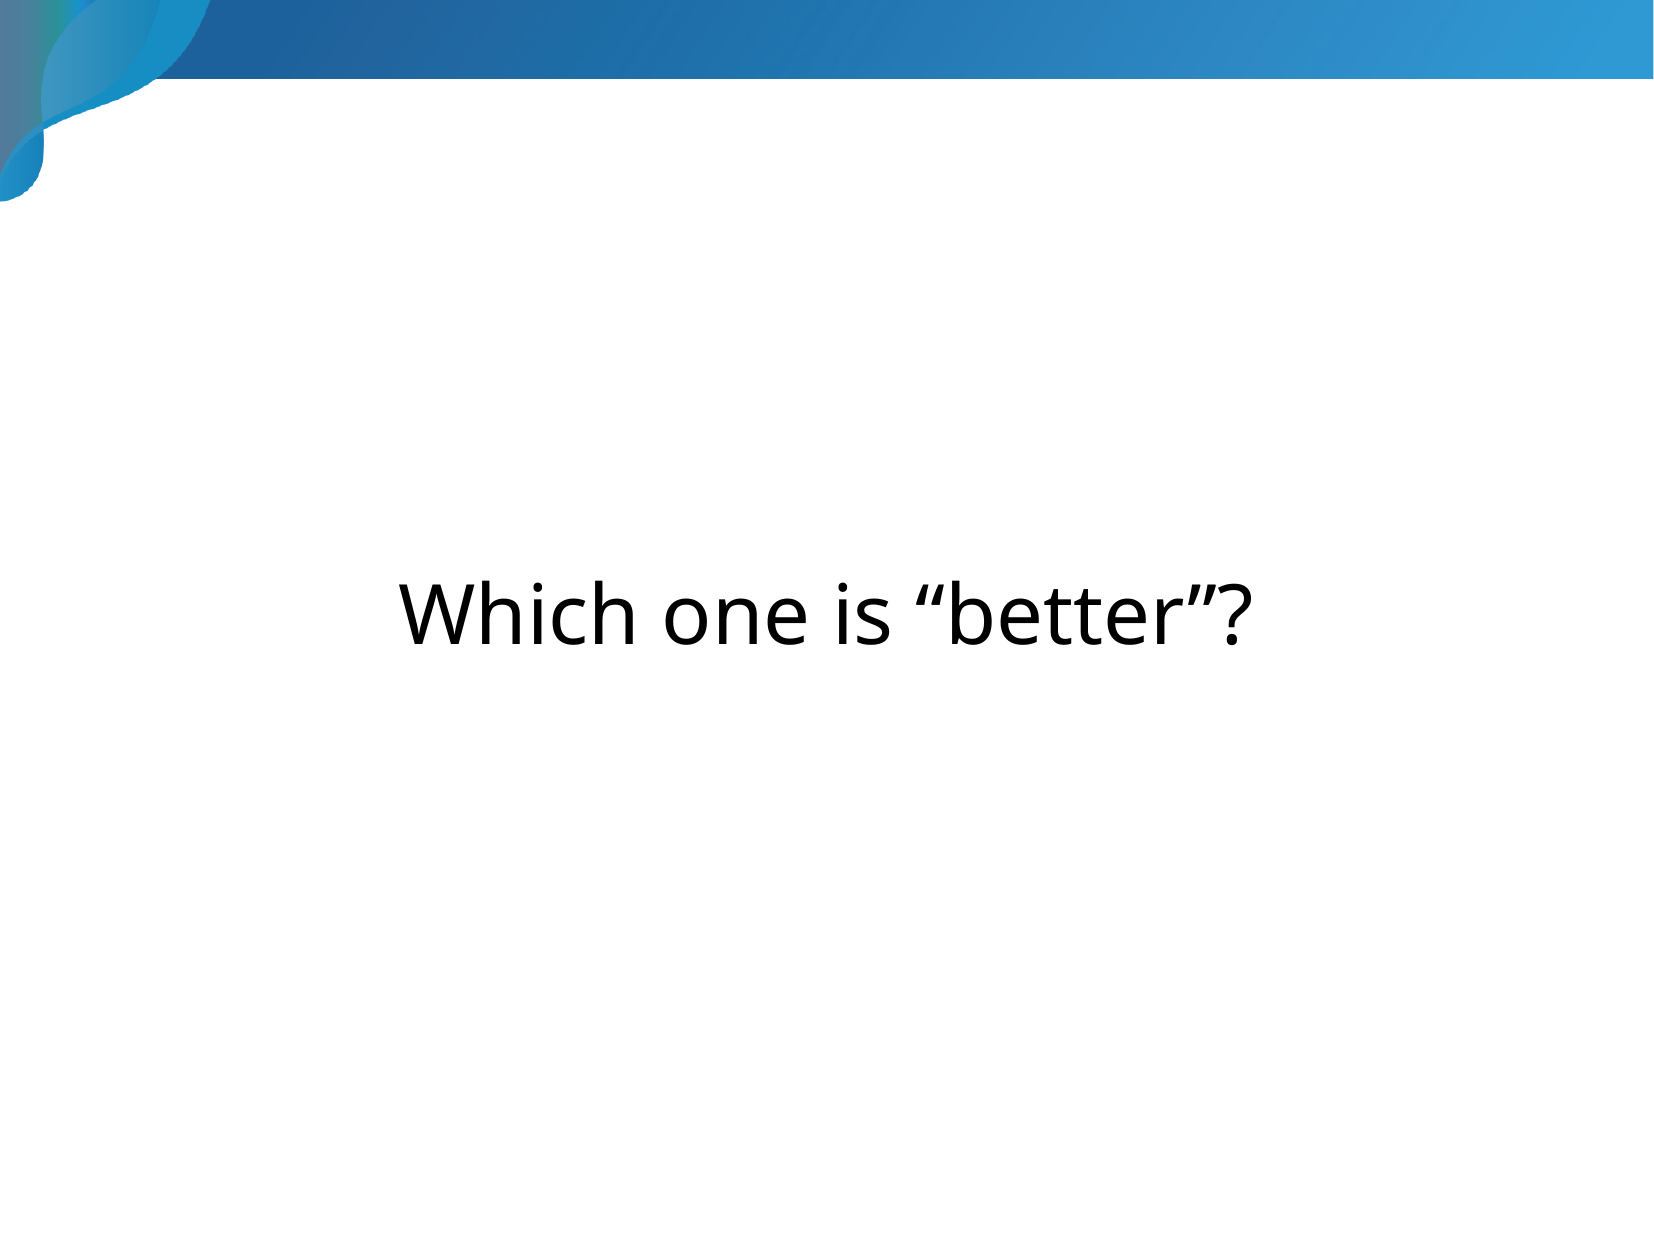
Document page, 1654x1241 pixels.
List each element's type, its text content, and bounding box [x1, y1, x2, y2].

subtitle Which one is “better”? [82, 132, 1571, 1093]
picture [0, 0, 1654, 1241]
